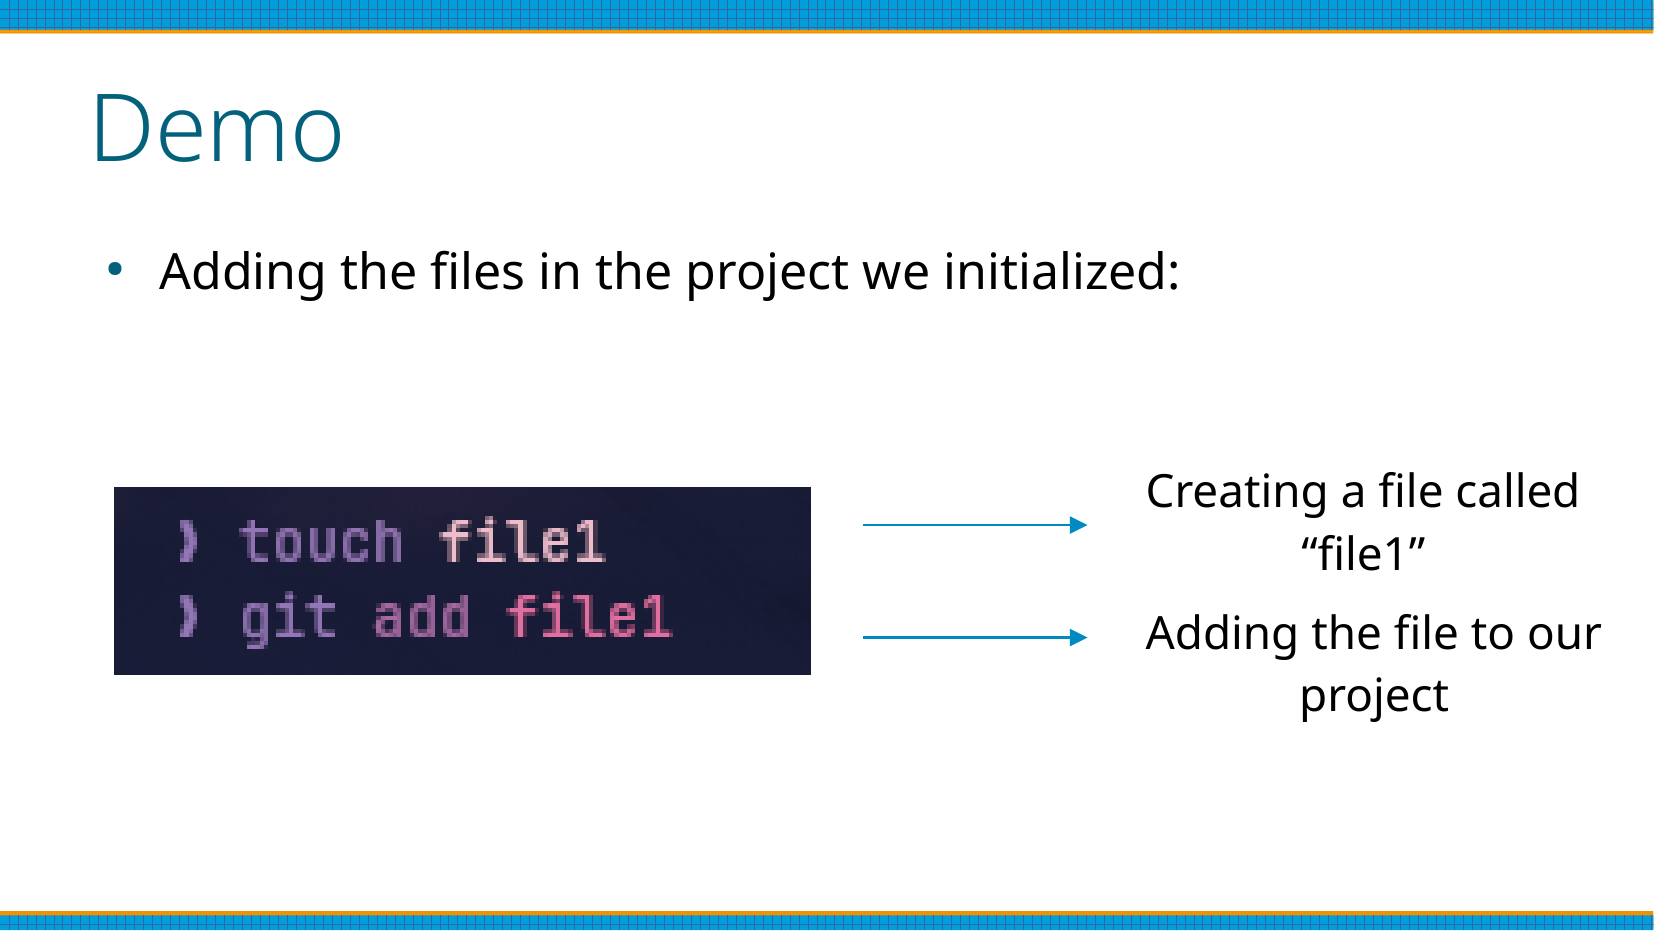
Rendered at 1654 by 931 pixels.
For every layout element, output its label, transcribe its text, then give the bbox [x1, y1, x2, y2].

text_box Creating a file called “file1” [1139, 450, 1538, 591]
text_box Adding the file to our project [1139, 591, 1552, 734]
picture [114, 487, 811, 676]
list Adding the files in the project we initialized: [88, 236, 1565, 338]
title Demo [88, 44, 1565, 207]
